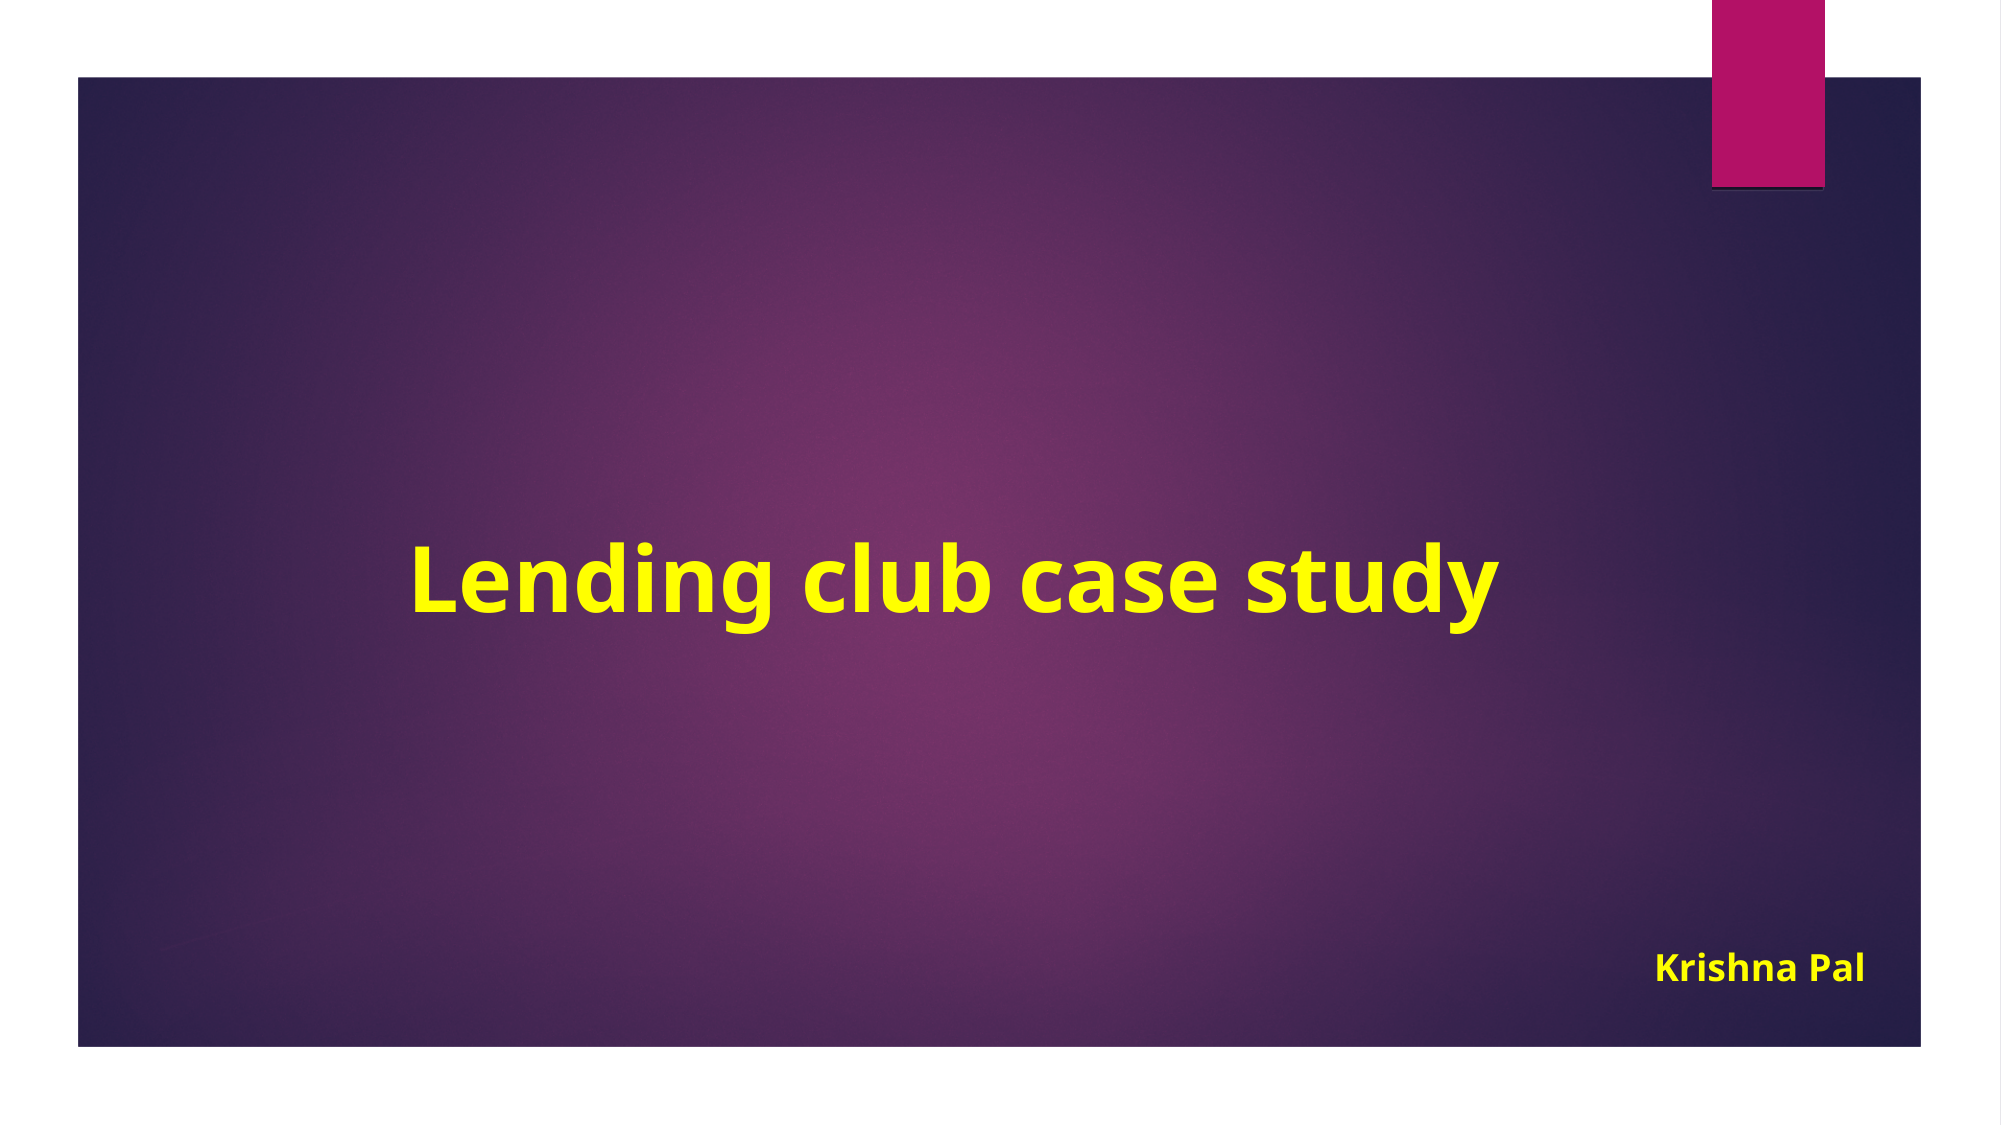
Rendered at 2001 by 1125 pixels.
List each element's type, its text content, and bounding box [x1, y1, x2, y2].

text_box Krishna Pal [1561, 936, 1954, 997]
title Lending club case study [273, 510, 1548, 639]
